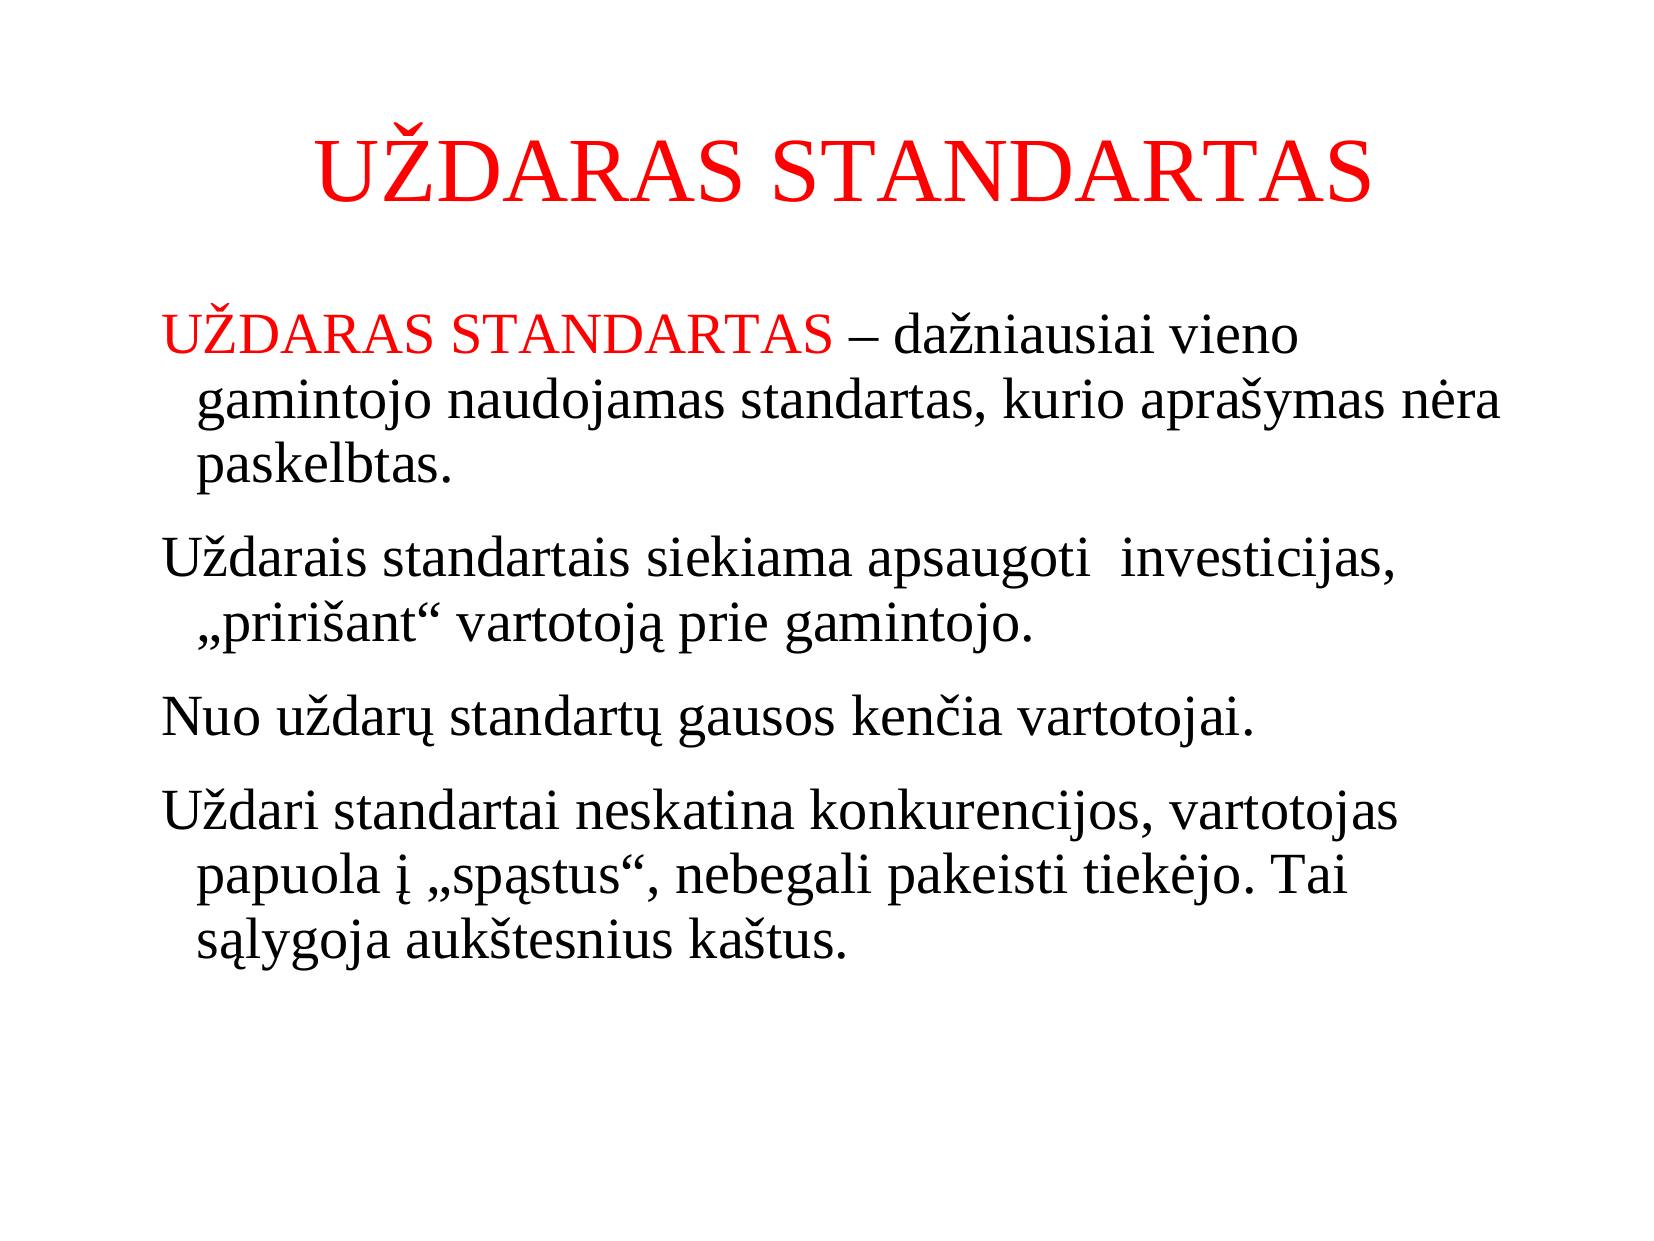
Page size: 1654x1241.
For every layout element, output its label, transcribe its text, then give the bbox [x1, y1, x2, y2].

list UŽDARAS STANDARTAS – dažniausiai vieno gamintojo naudojamas standartas, kurio aprašymas nėra paskelbtas. Uždarais standartais siekiama apsaugoti investicijas, „pririšant“ vartotoją prie gamintojo. Nuo uždarų standartų gausos kenčia vartotojai. Uždari standartai neskatina konkurencijos, vartotojas papuola į „spąstus“, nebegali pakeisti tiekėjo. Tai sąlygoja aukštesnius kaštus. [125, 301, 1538, 1084]
title UŽDARAS STANDARTAS [121, 89, 1534, 251]
